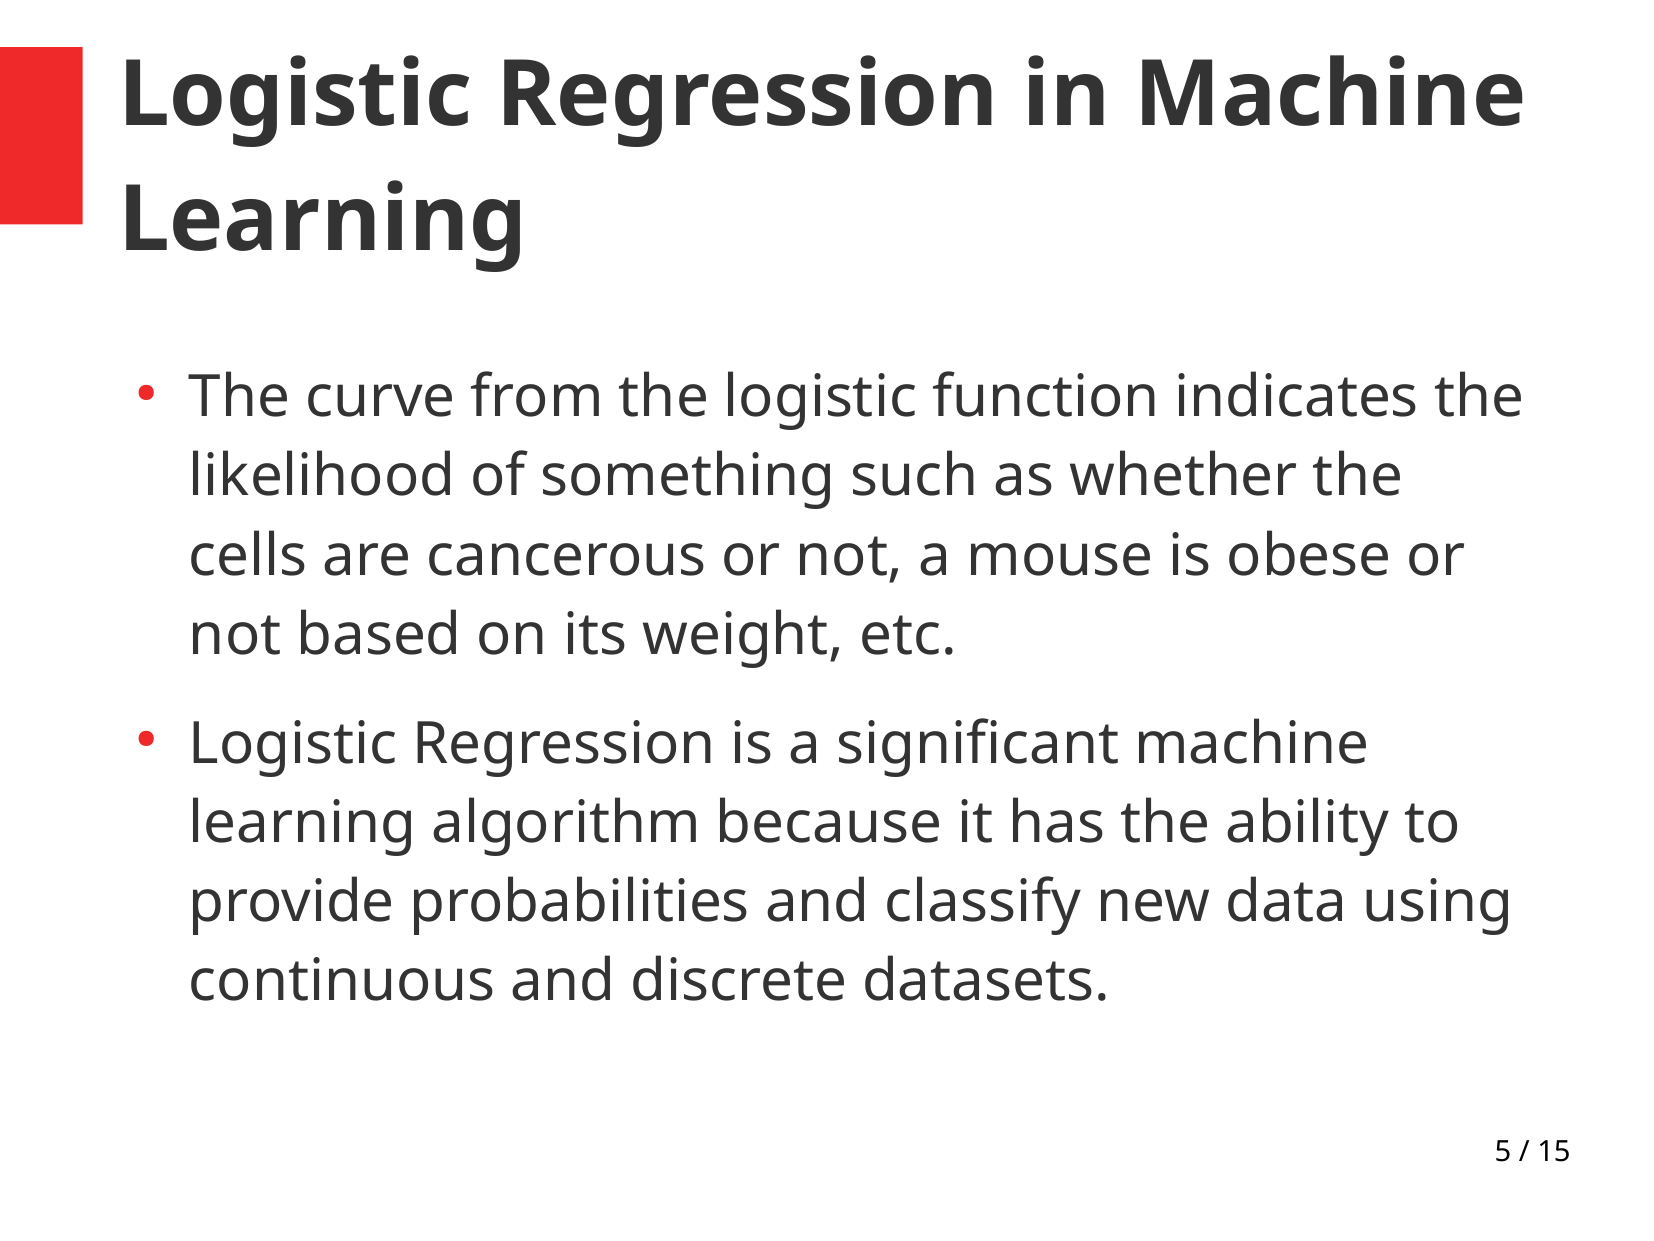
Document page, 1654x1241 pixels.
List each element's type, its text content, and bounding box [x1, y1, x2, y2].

title Logistic Regression in Machine Learning [118, 28, 1571, 278]
list The curve from the logistic function indicates the likelihood of something such as whether the cells are cancerous or not, a mouse is obese or not based on its weight, etc. Logistic Regression is a significant machine learning algorithm because it has the ability to provide probabilities and classify new data using continuous and discrete datasets. [118, 354, 1536, 1074]
